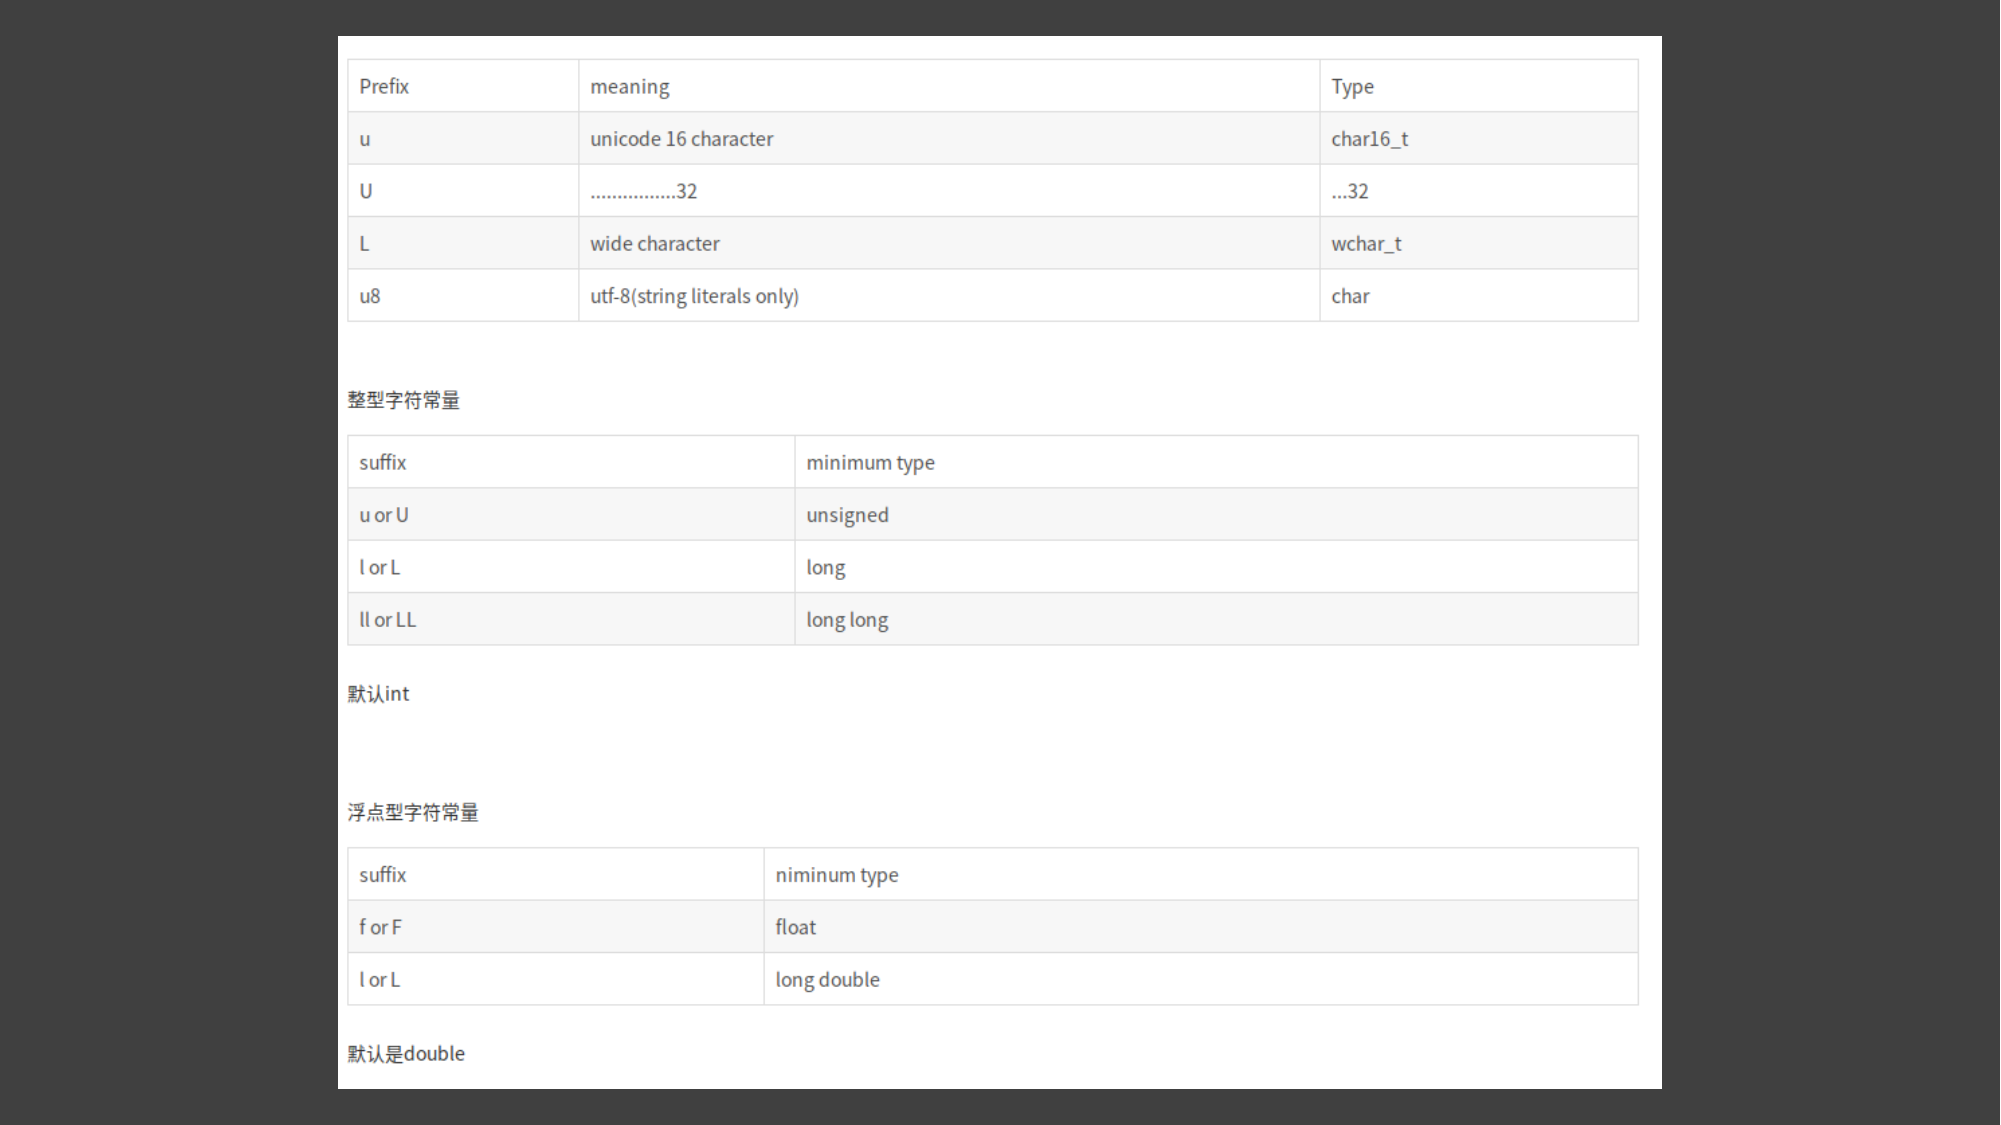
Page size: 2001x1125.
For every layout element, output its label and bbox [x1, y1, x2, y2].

picture [338, 36, 1662, 1089]
